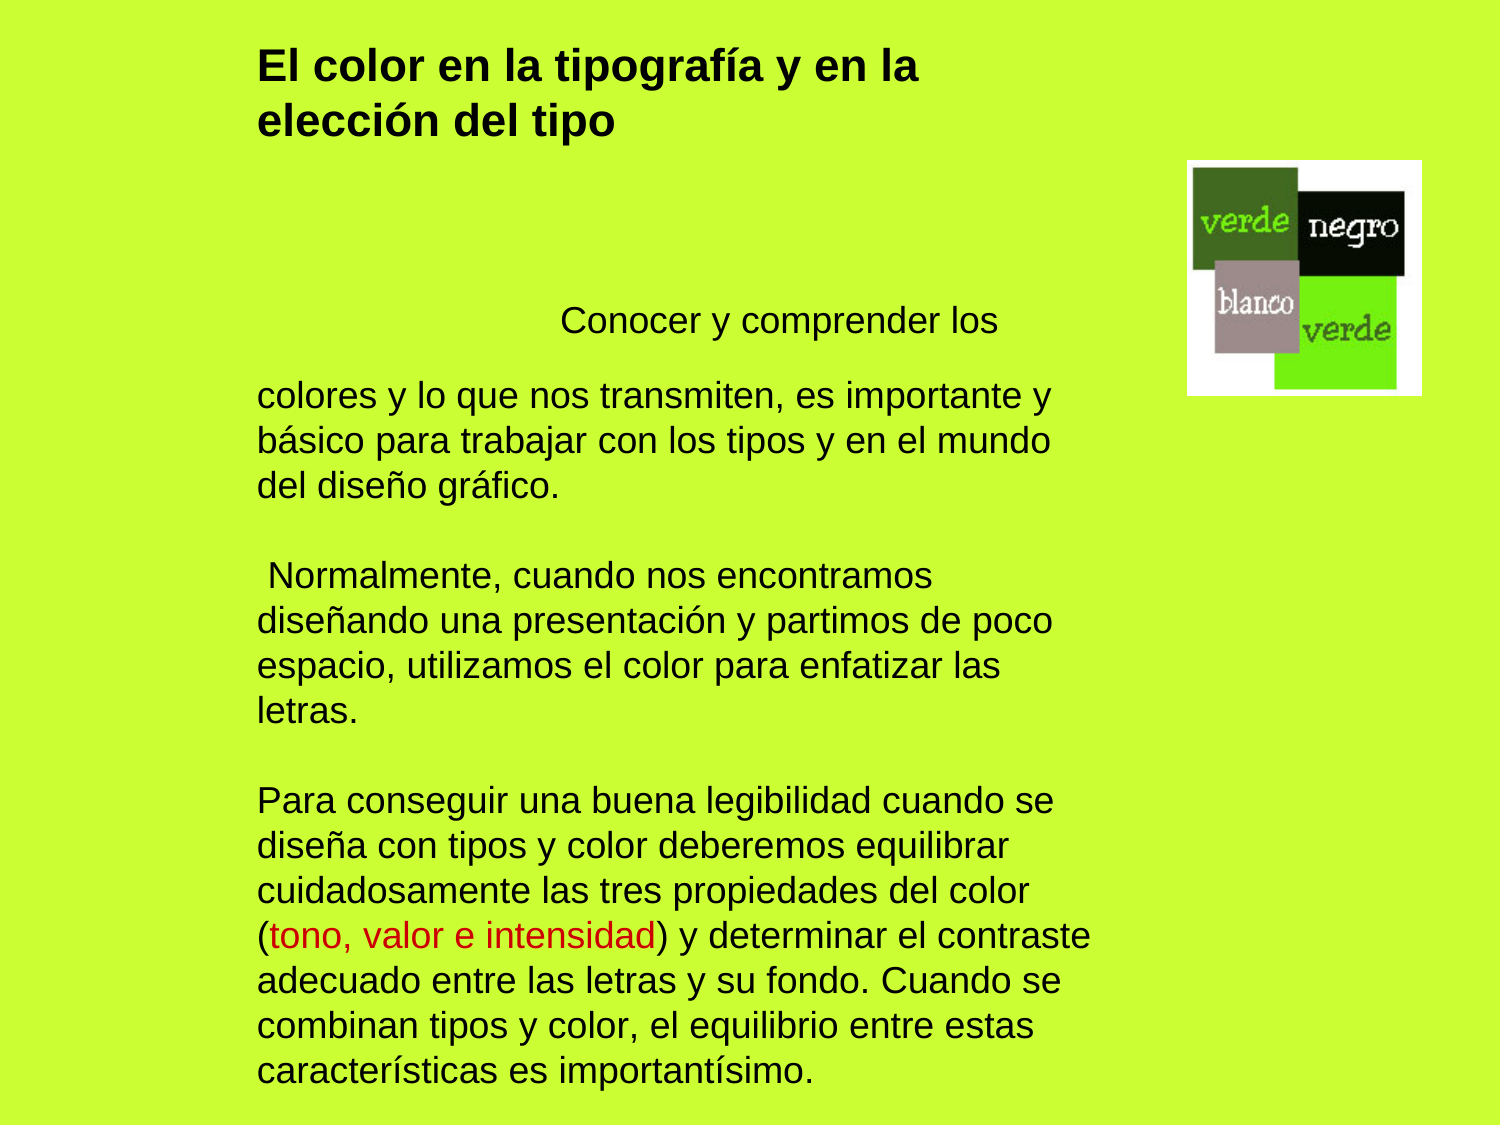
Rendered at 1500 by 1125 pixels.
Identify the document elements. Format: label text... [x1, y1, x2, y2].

text_box El color en la tipografía y en la elección del tipo Conocer y comprender los colores y lo que nos transmiten, es importante y básico para trabajar con los tipos y en el mundo del diseño gráfico. Normalmente, cuando nos encontramos diseñando una presentación y partimos de poco espacio, utilizamos el color para enfatizar las letras. Para conseguir una buena legibilidad cuando se diseña con tipos y color deberemos equilibrar cuidadosamente las tres propiedades del color (tono, valor e intensidad) y determinar el contraste adecuado entre las letras y su fondo. Cuando se combinan tipos y color, el equilibrio entre estas características es importantísimo. [242, 28, 1117, 1125]
picture [1187, 160, 1422, 396]
